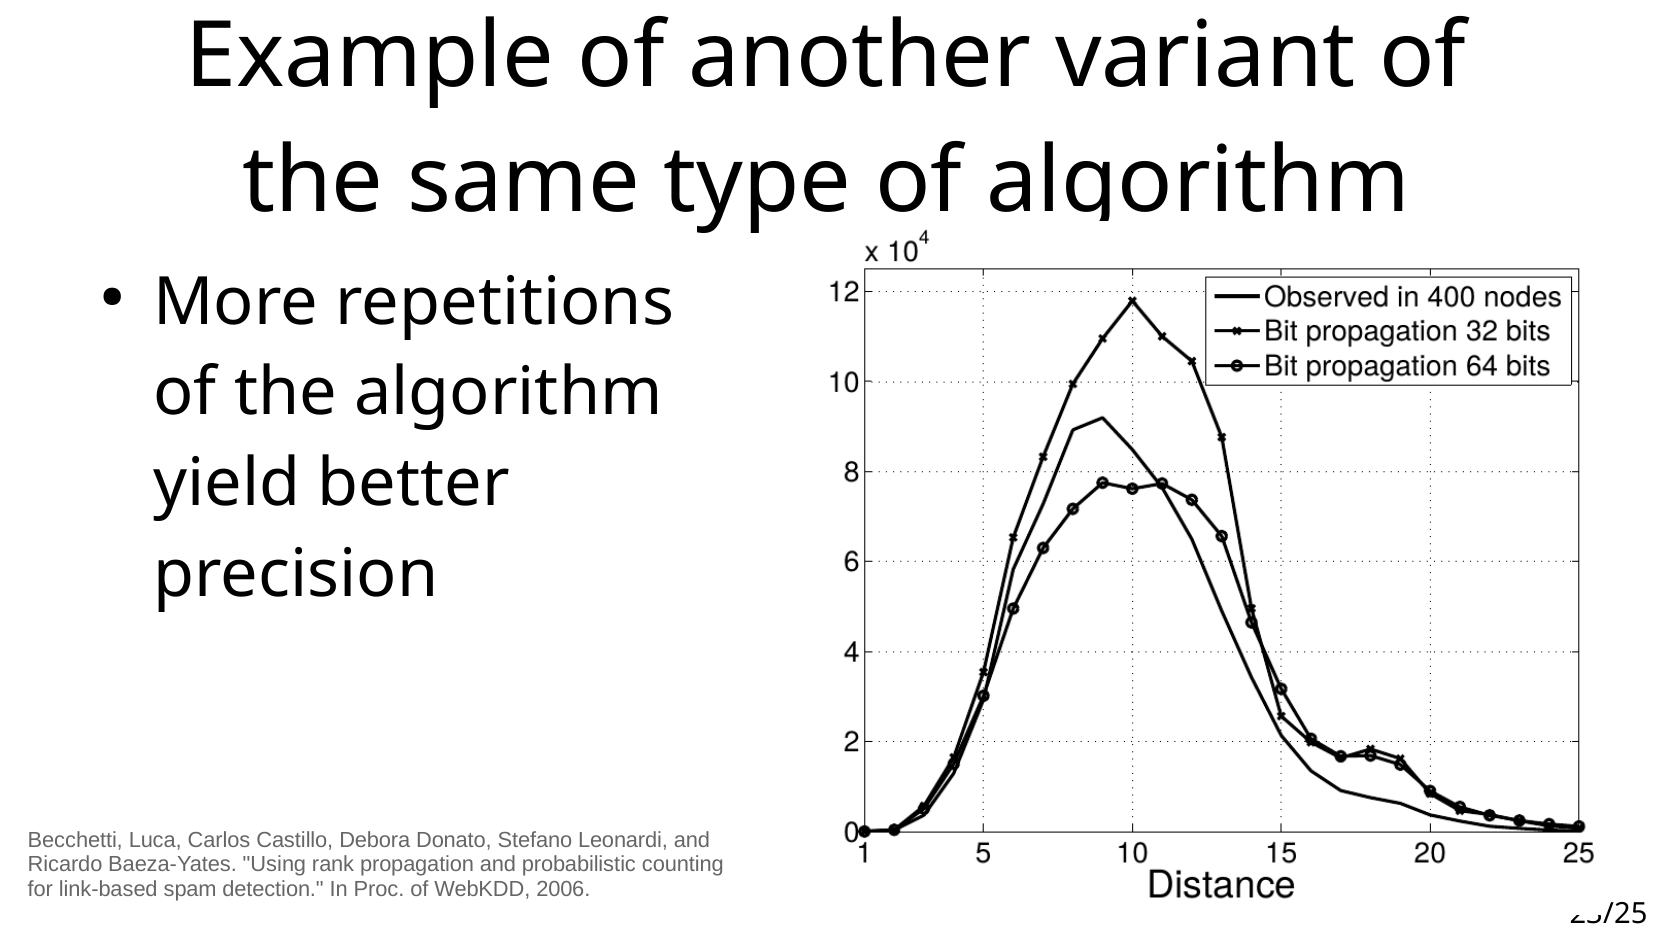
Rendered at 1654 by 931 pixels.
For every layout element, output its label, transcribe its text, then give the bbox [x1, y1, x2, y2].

list More repetitions of the algorithm yield better precision [82, 253, 745, 793]
picture [822, 221, 1603, 916]
title Example of another variant of the same type of algorithm [82, 1, 1571, 226]
text_box Becchetti, Luca, Carlos Castillo, Debora Donato, Stefano Leonardi, and Ricardo Baeza-Yates. "Using rank propagation and probabilistic counting for link-based spam detection." In Proc. of WebKDD, 2006. [12, 820, 763, 917]
